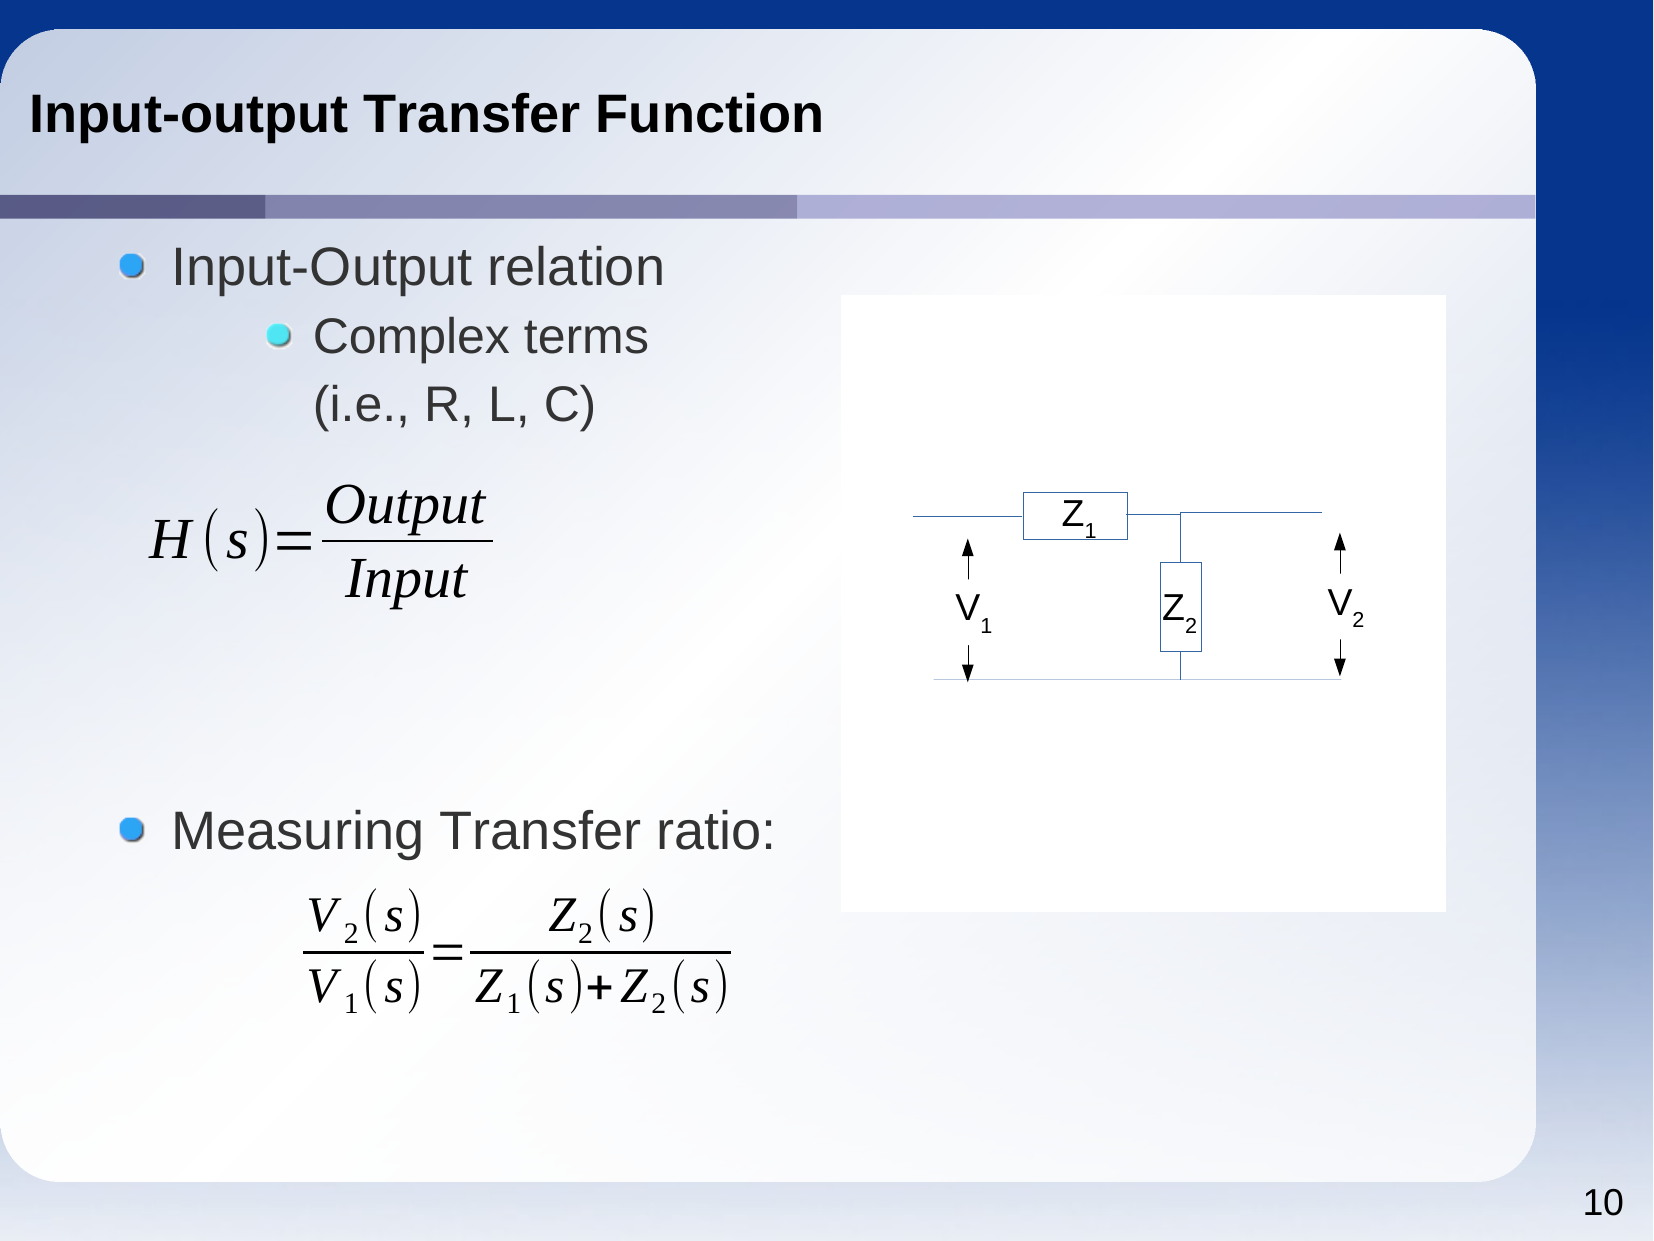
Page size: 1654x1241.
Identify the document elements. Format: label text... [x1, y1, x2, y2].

picture [0, 0, 1654, 1241]
list Input-Output relation Complex terms (i.e., R, L, C) Measuring Transfer ratio: [29, 236, 886, 1152]
title Input-output Transfer Function [29, 49, 1506, 178]
chart [140, 472, 502, 610]
chart [840, 294, 1447, 913]
chart [295, 885, 740, 1021]
